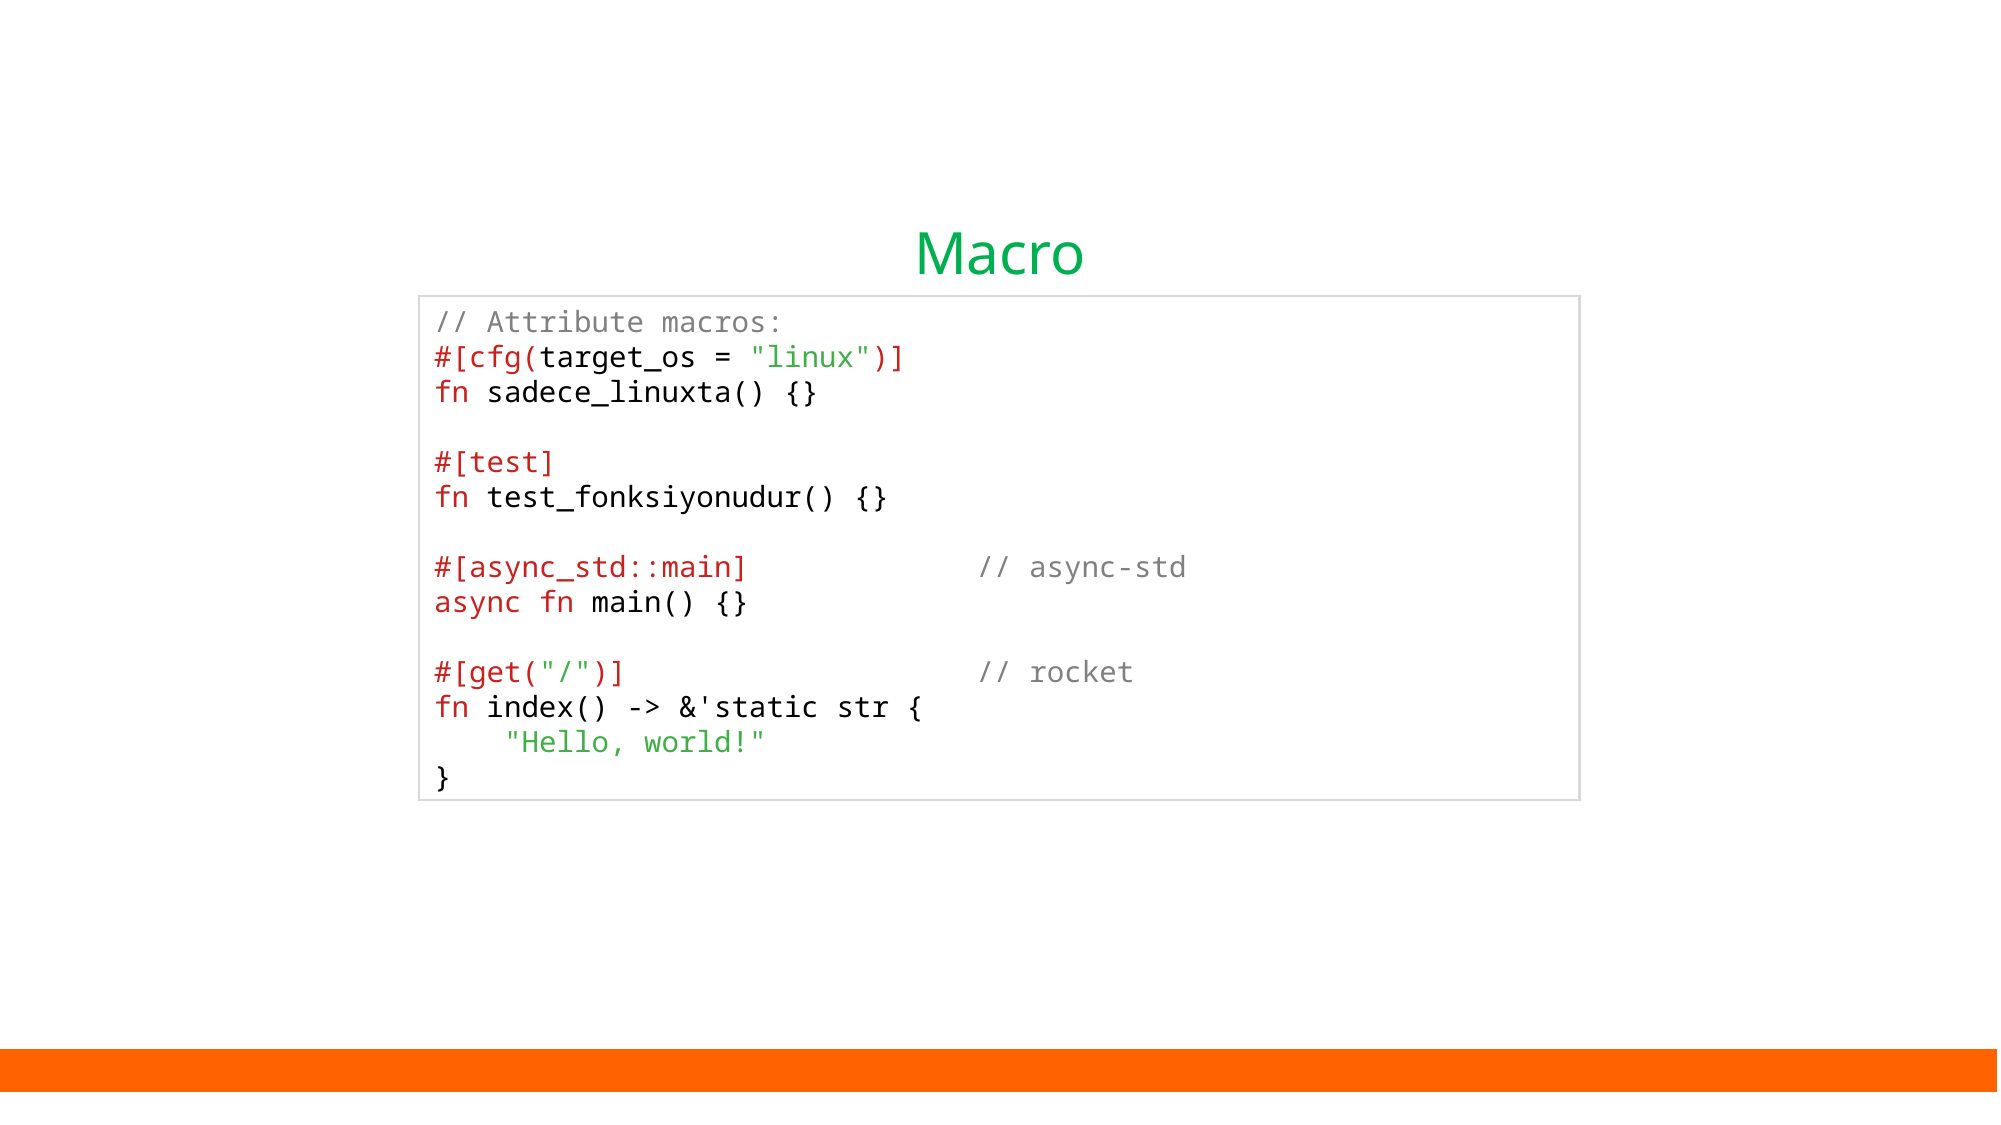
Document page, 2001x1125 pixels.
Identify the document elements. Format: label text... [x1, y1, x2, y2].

list Macro [420, 216, 1580, 295]
text_box [0, 1049, 1997, 1092]
text_box // Attribute macros: #[cfg(target_os = "linux")] fn sadece_linuxta() {} #[test] fn test_fonksiyonudur() {} #[async_std::main] // async-std async fn main() {} #[get("/")] // rocket fn index() -> &'static str { "Hello, world!" } [419, 295, 1580, 801]
